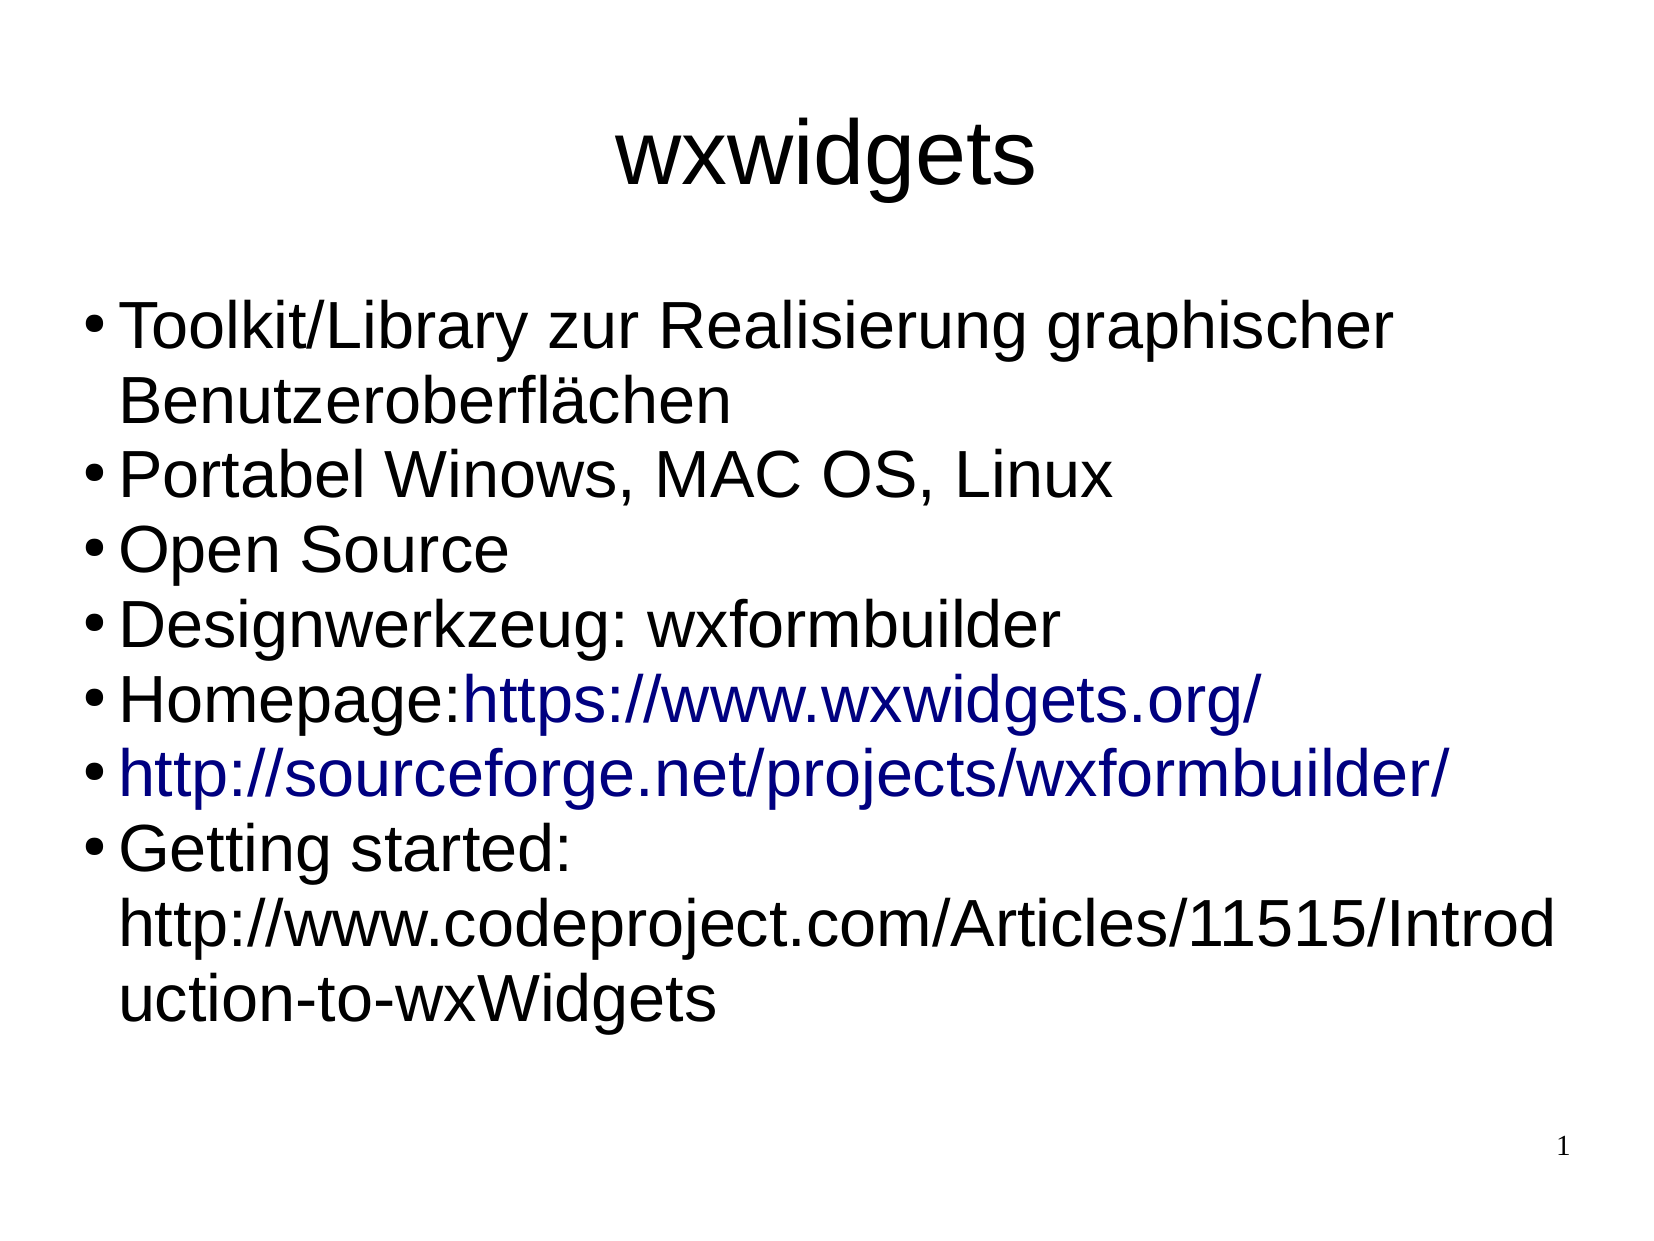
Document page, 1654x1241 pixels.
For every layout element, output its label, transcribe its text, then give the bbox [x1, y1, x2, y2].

title wxwidgets [82, 49, 1571, 257]
subtitle Toolkit/Library zur Realisierung graphischer Benutzeroberflächen Portabel Winows, MAC OS, Linux Open Source Designwerkzeug: wxformbuilder Homepage:https://www.wxwidgets.org/ http://sourceforge.net/projects/wxformbuilder/ Getting started: http://www.codeproject.com/Articles/11515/Introduction-to-wxWidgets [82, 287, 1571, 1111]
